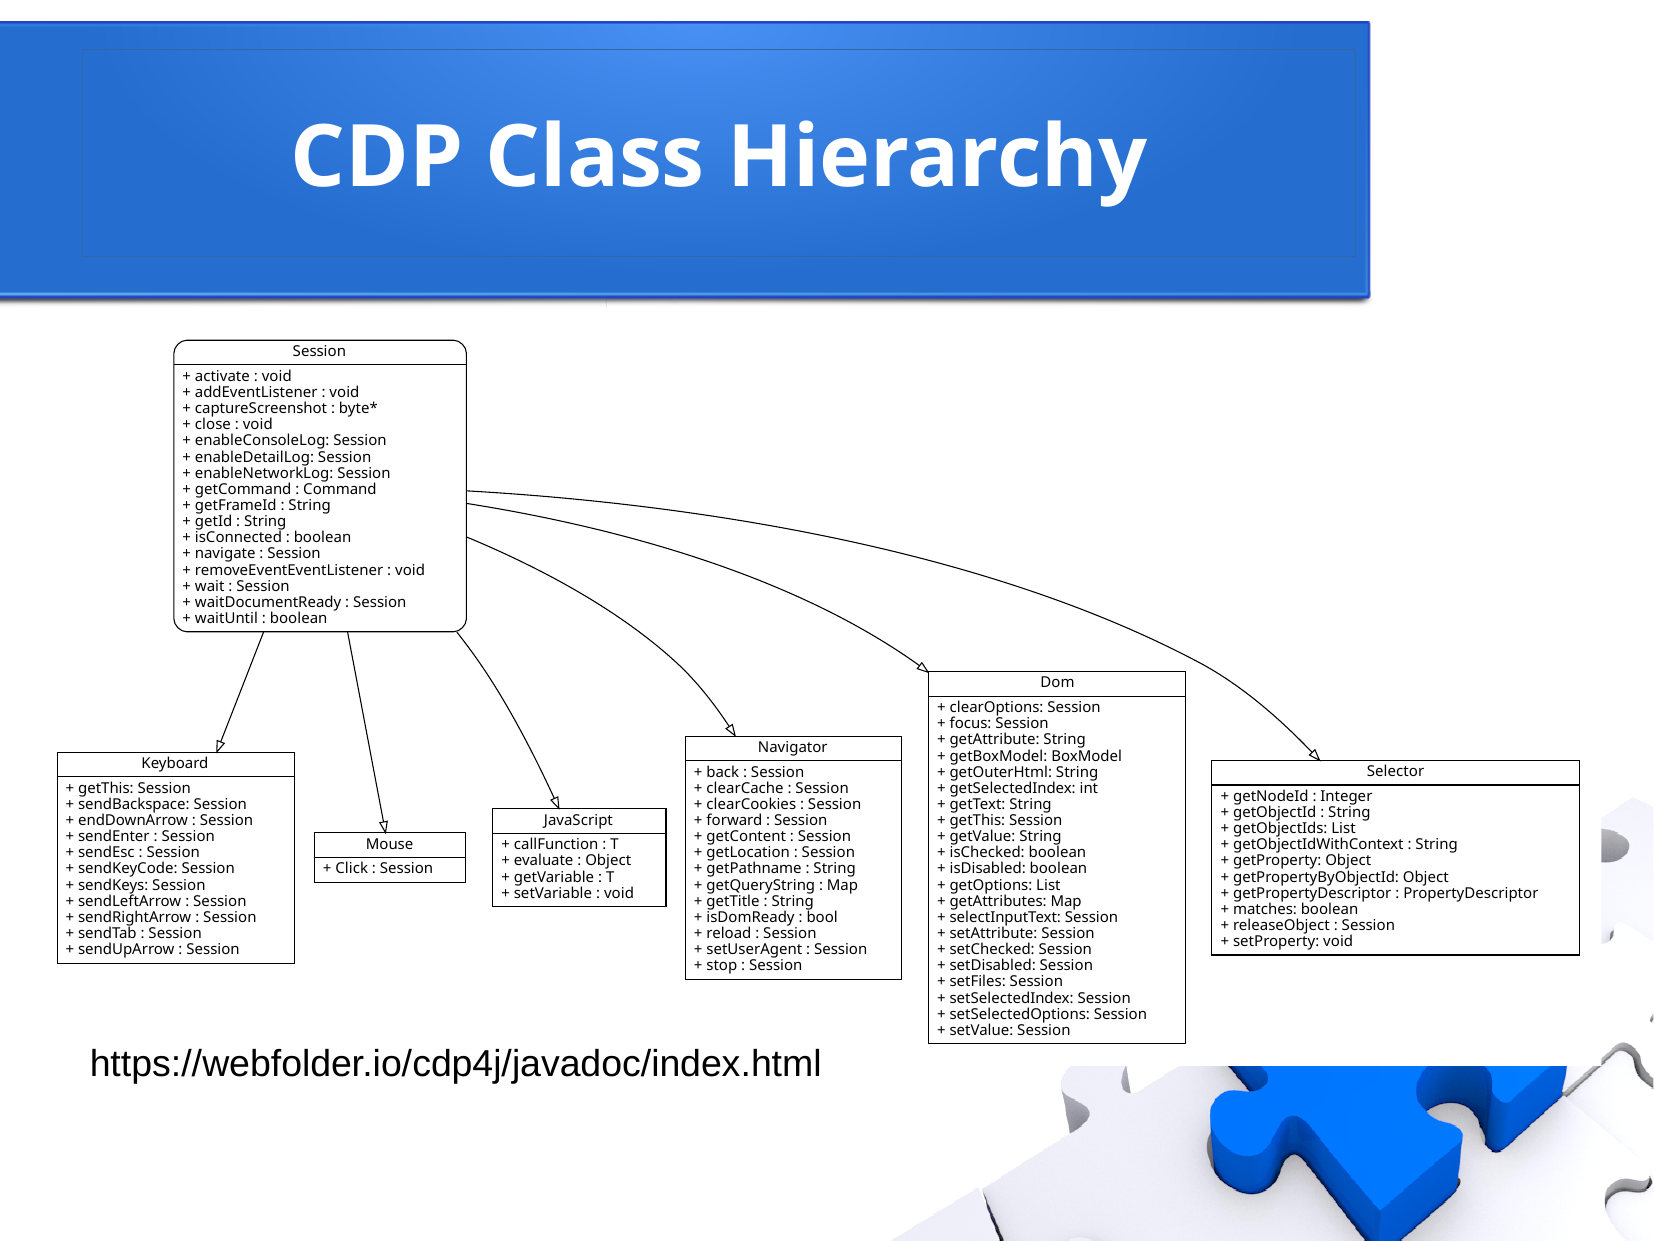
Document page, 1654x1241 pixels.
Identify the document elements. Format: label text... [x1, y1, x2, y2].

title CDP Class Hierarchy [82, 49, 1356, 257]
picture [0, 21, 1375, 307]
picture [34, 318, 1654, 1241]
text_box https://webfolder.io/cdp4j/javadoc/index.html [75, 1035, 1081, 1092]
